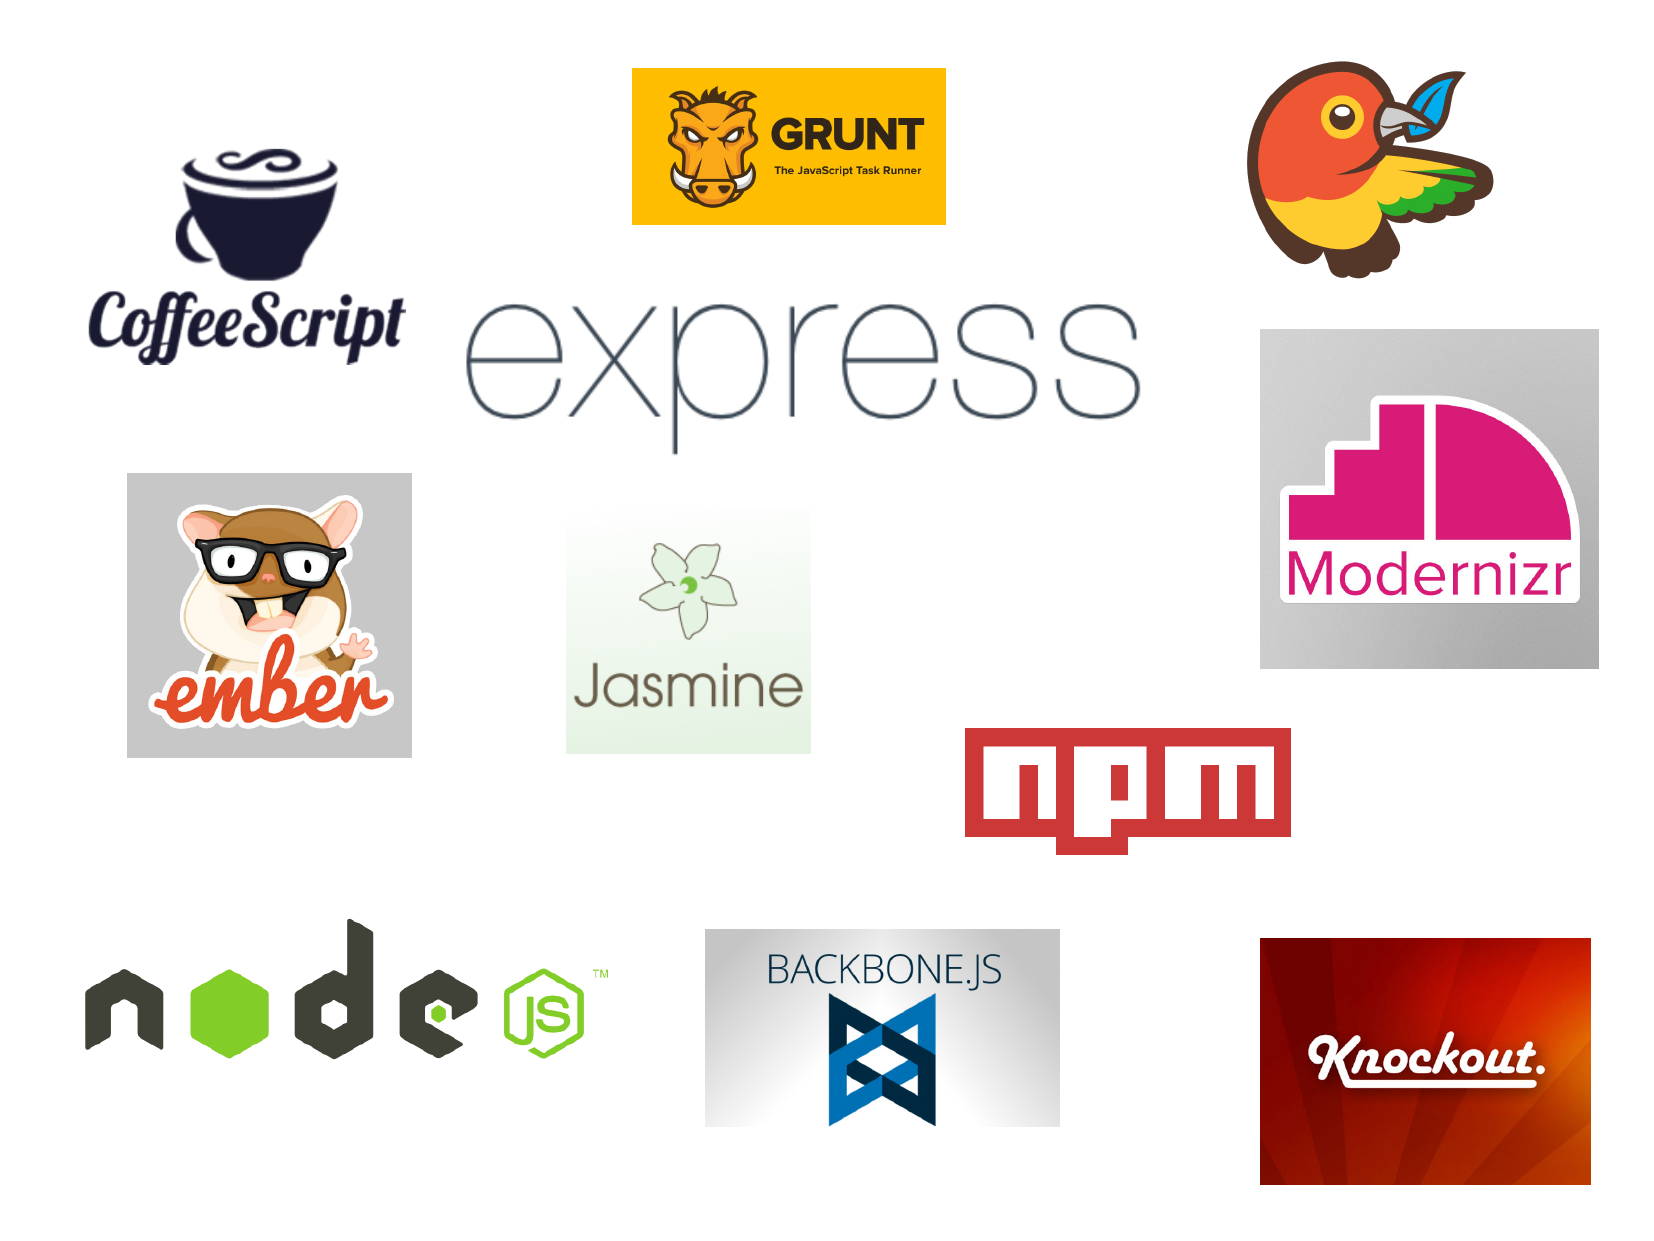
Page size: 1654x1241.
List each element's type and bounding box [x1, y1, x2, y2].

picture [1260, 329, 1599, 669]
picture [84, 134, 406, 365]
picture [127, 239, 1236, 758]
picture [70, 852, 616, 1126]
picture [632, 68, 946, 226]
picture [566, 509, 811, 754]
picture [965, 728, 1291, 856]
picture [1260, 938, 1591, 1186]
picture [1245, 44, 1495, 295]
picture [705, 929, 1060, 1127]
